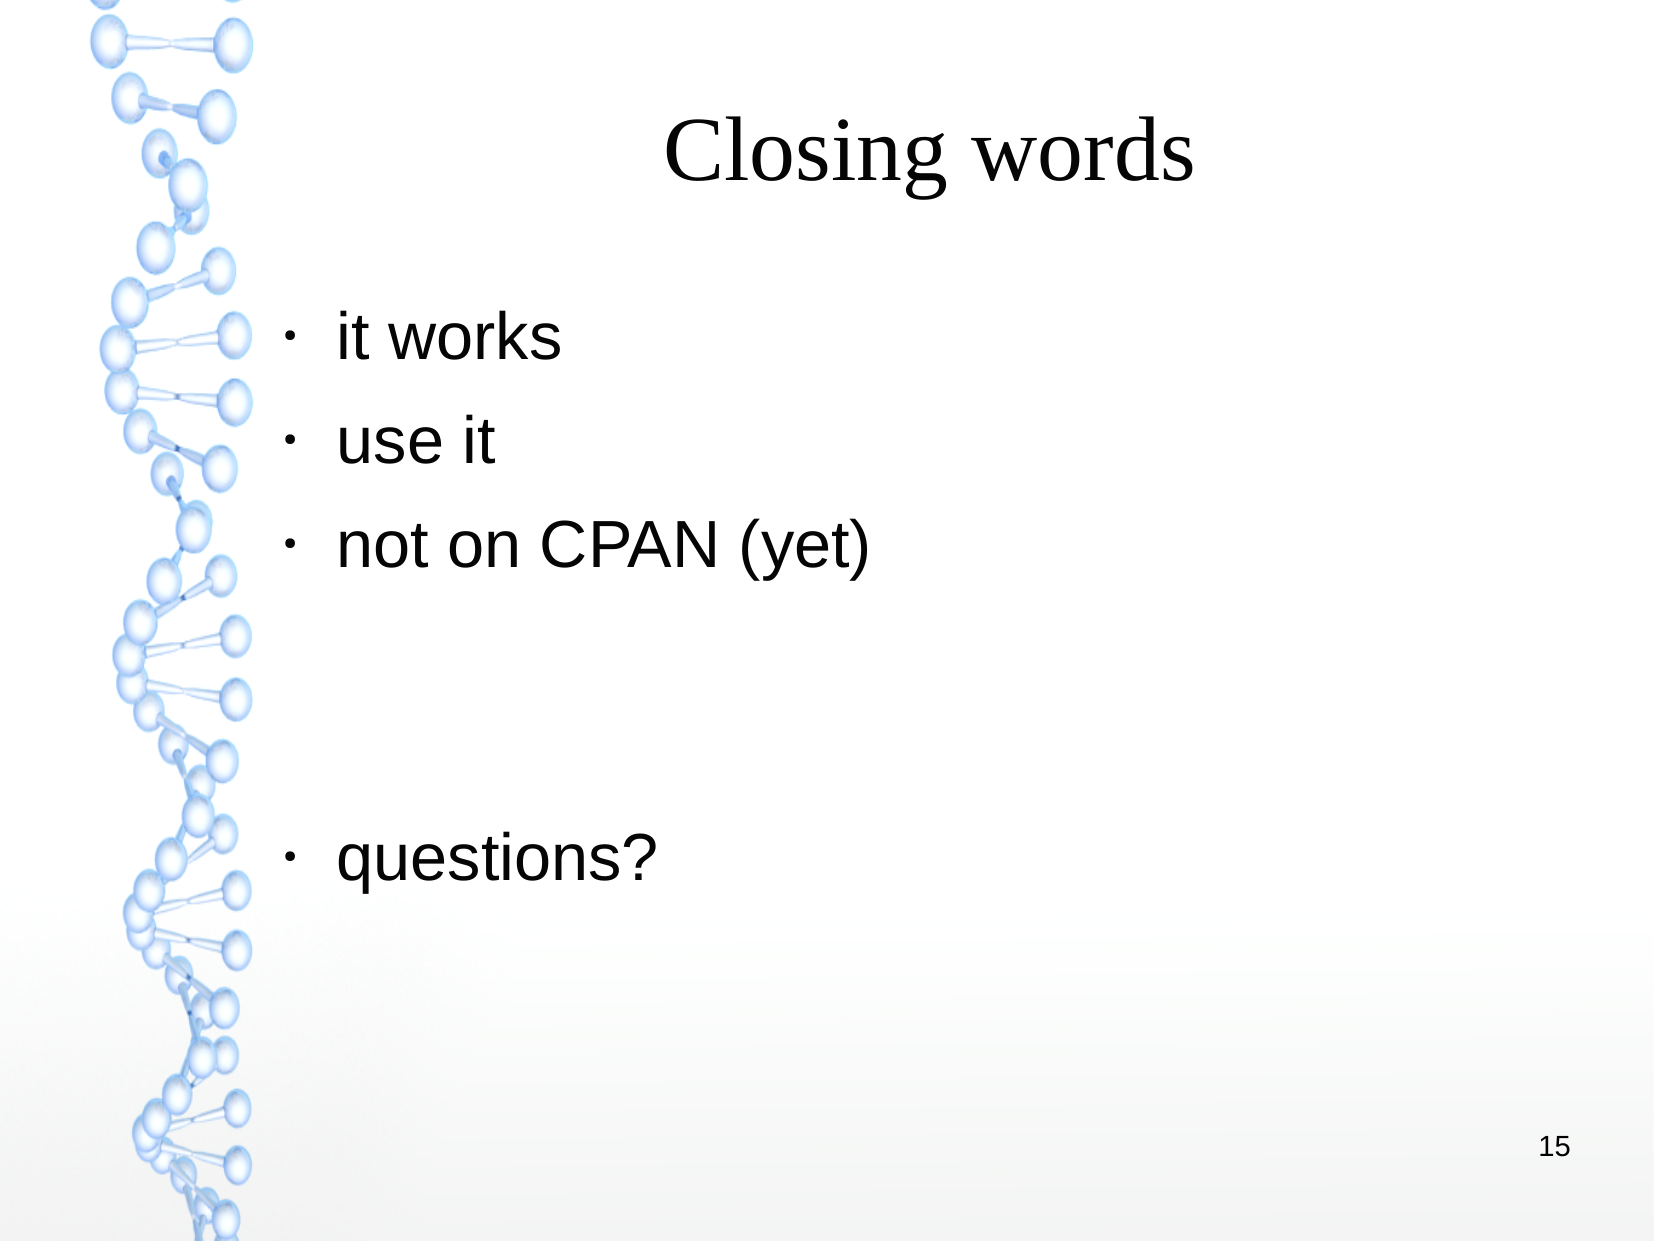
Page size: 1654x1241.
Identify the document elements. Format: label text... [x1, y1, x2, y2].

list it works use it not on CPAN (yet) questions? [265, 299, 1595, 1019]
title Closing words [265, 47, 1595, 252]
picture [0, 0, 1654, 1241]
